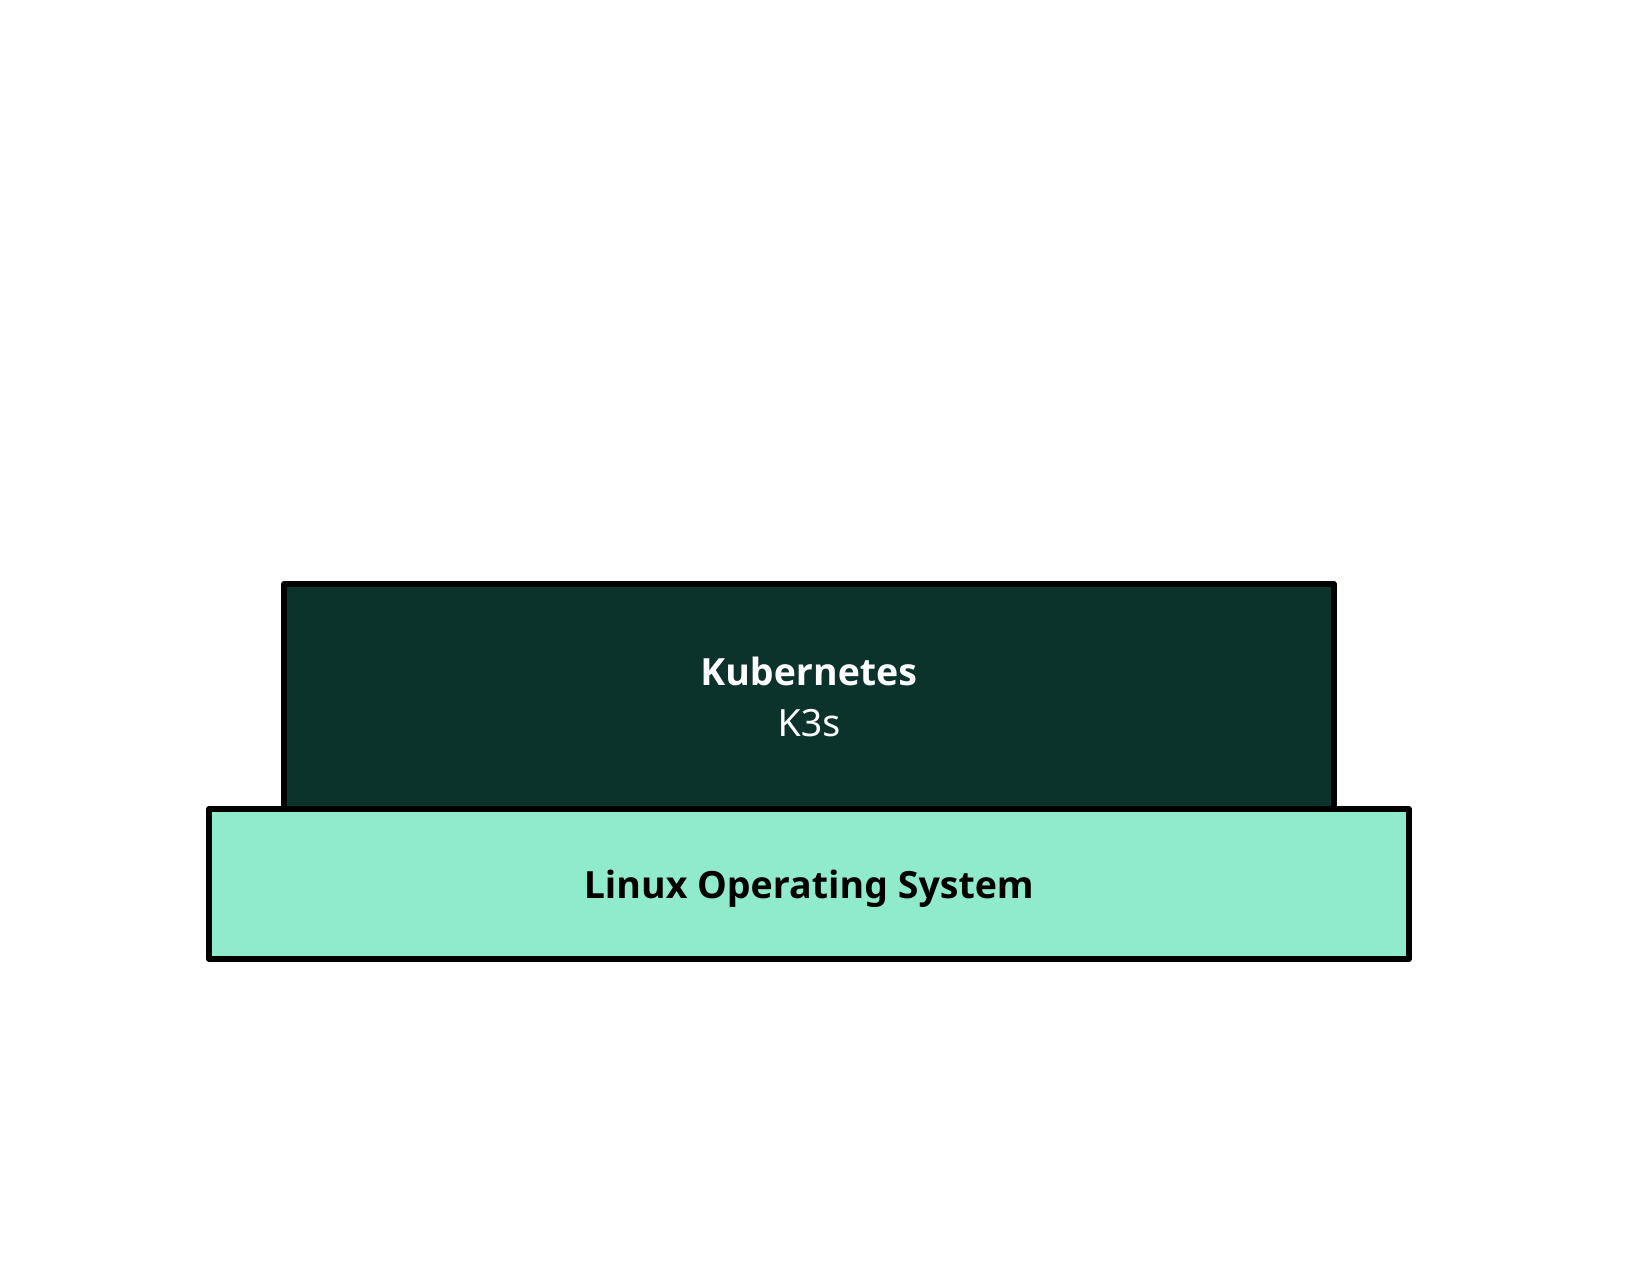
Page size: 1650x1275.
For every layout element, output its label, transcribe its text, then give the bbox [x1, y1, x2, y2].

text_box Kubernetes K3s [283, 583, 1334, 809]
text_box Linux Operating System [208, 809, 1409, 960]
